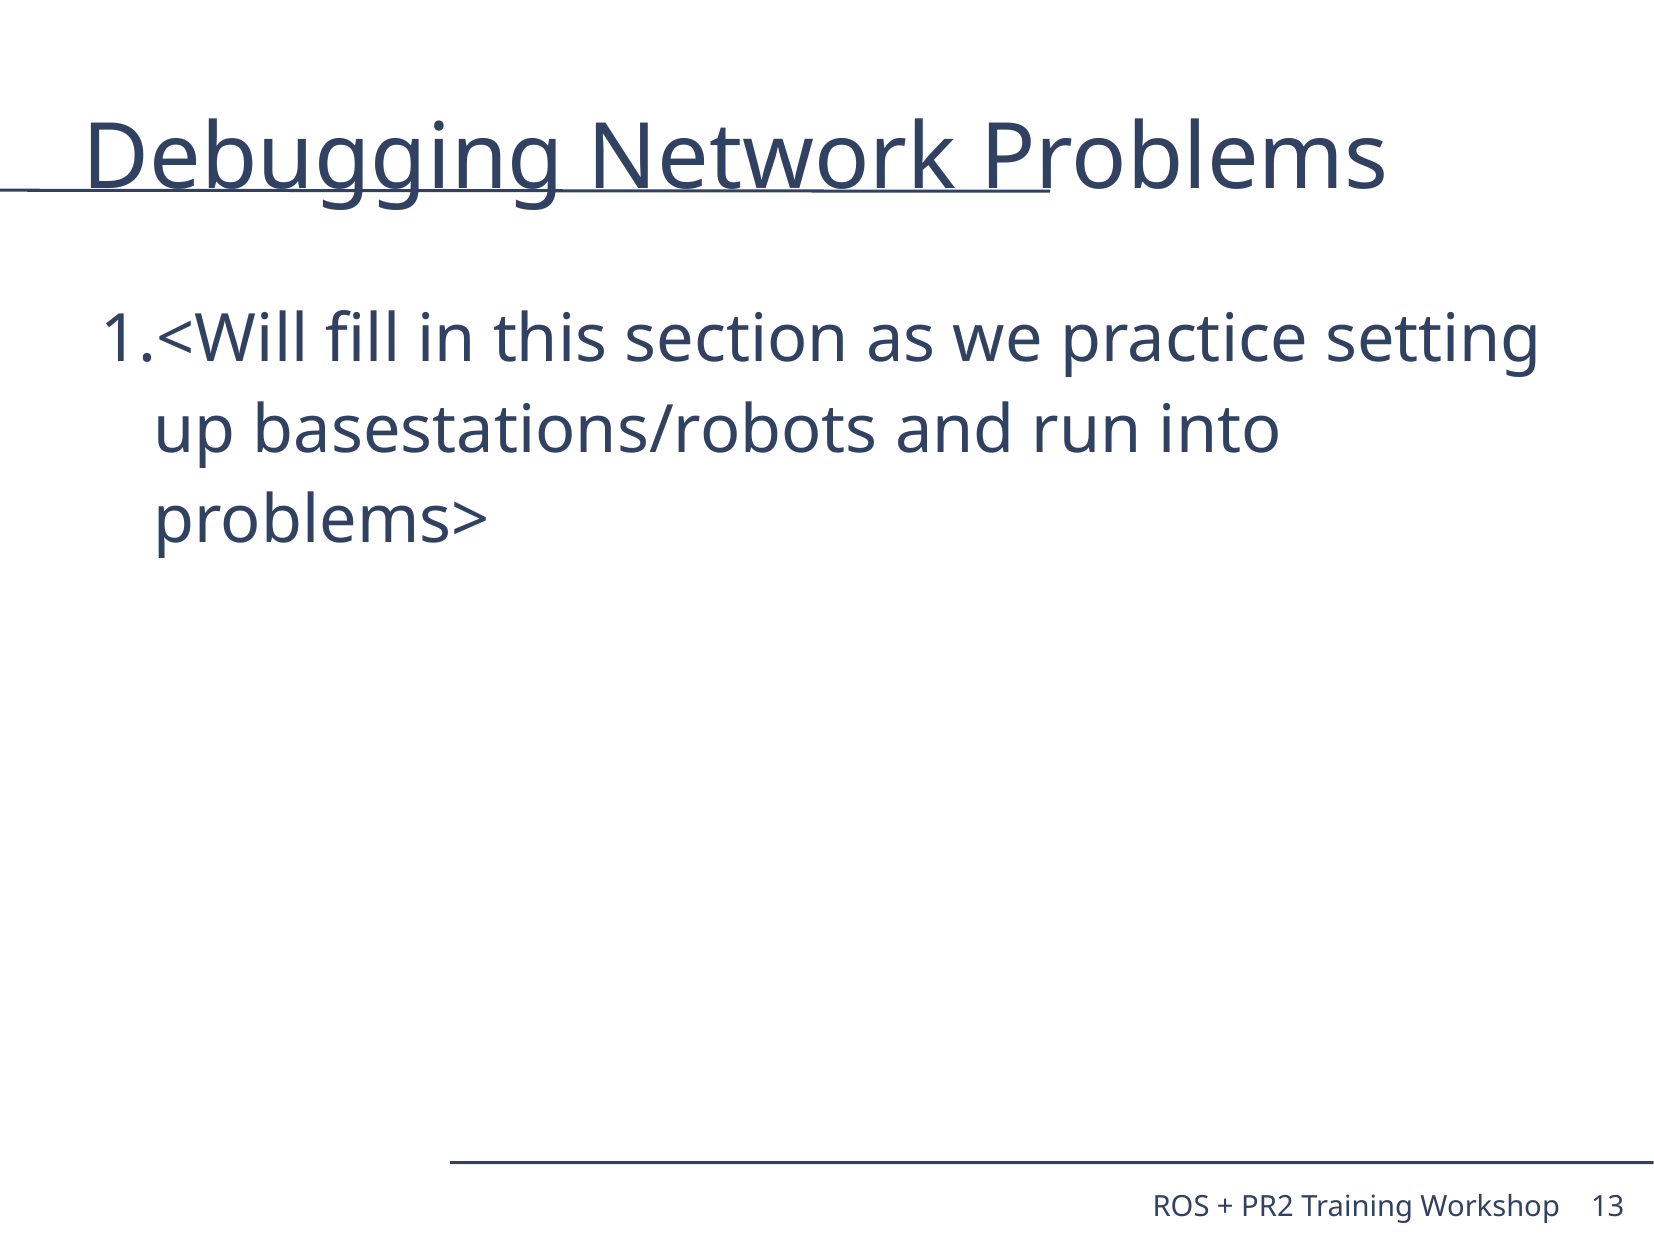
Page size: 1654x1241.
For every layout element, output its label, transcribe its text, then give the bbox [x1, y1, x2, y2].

title Debugging Network Problems [82, 56, 1571, 250]
list <Will fill in this section as we practice setting up basestations/robots and run into problems> [82, 290, 1571, 1109]
